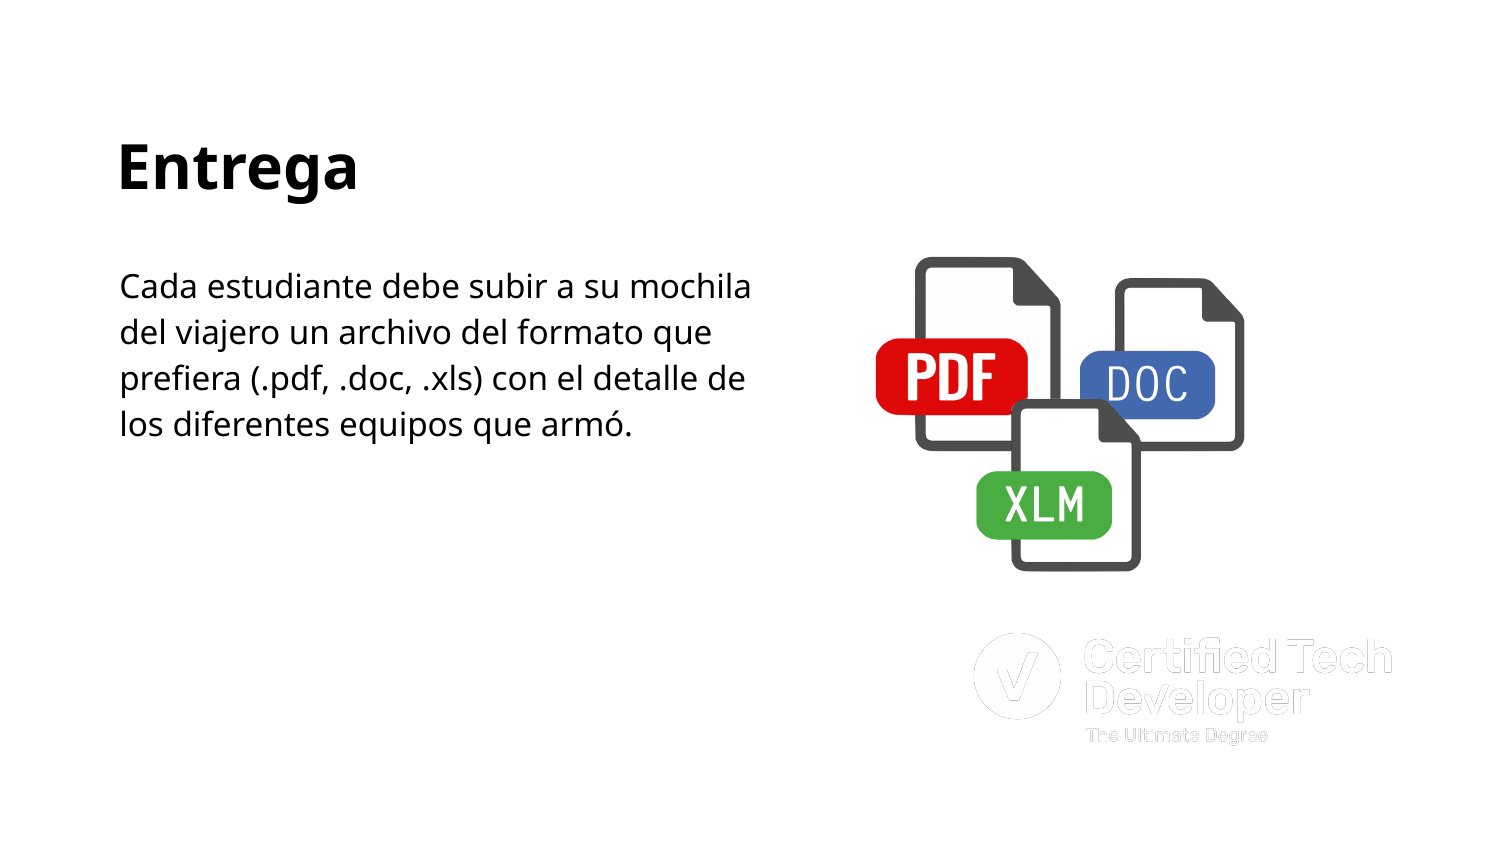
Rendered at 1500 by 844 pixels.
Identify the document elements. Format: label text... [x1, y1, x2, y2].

text_box Cada estudiante debe subir a su mochila del viajero un archivo del formato que prefiera (.pdf, .doc, .xls) con el detalle de los diferentes equipos que armó. [104, 251, 708, 489]
picture [708, 205, 1408, 778]
text_box Entrega [102, 99, 1363, 240]
